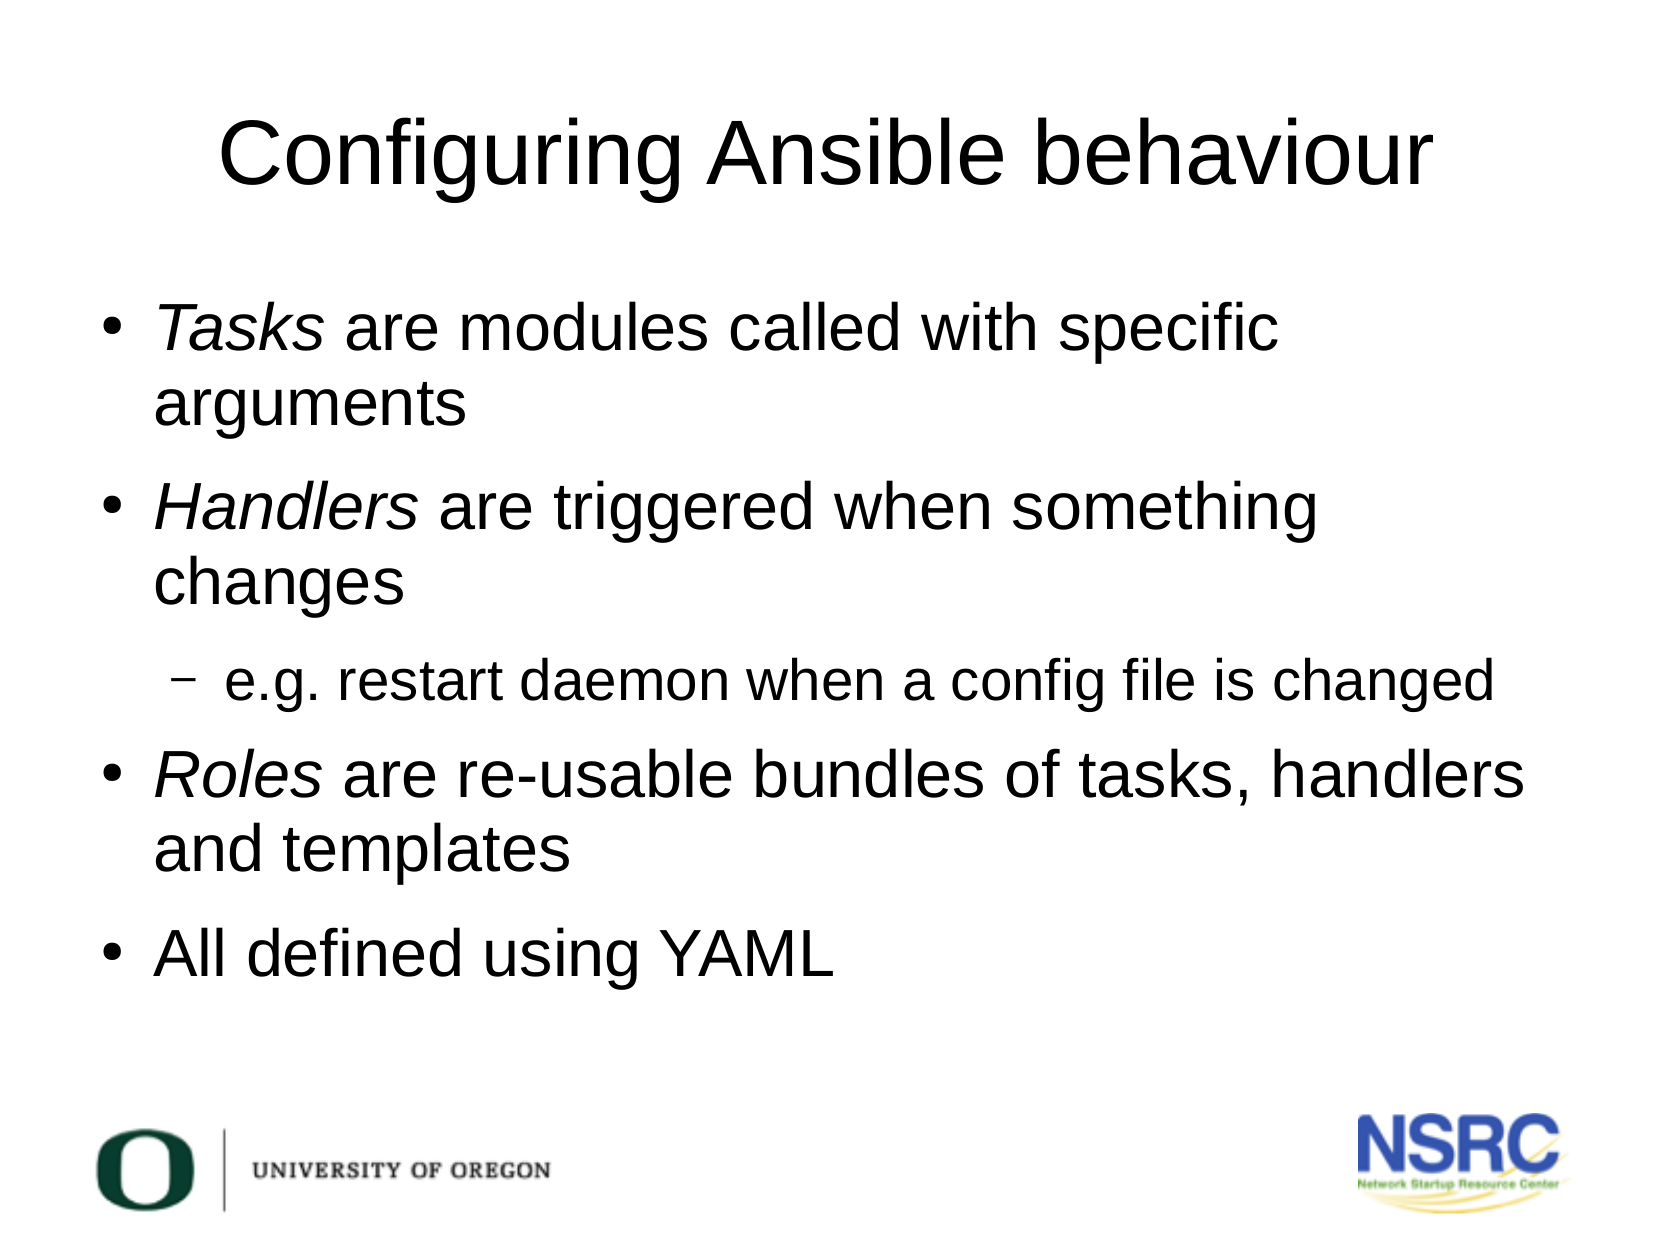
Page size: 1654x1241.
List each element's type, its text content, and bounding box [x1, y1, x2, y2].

title Configuring Ansible behaviour [82, 49, 1571, 257]
picture [82, 1125, 566, 1216]
picture [1358, 1113, 1571, 1216]
list Tasks are modules called with specific arguments Handlers are triggered when something changes e.g. restart daemon when a config file is changed Roles are re-usable bundles of tasks, handlers and templates All defined using YAML [82, 290, 1571, 1010]
